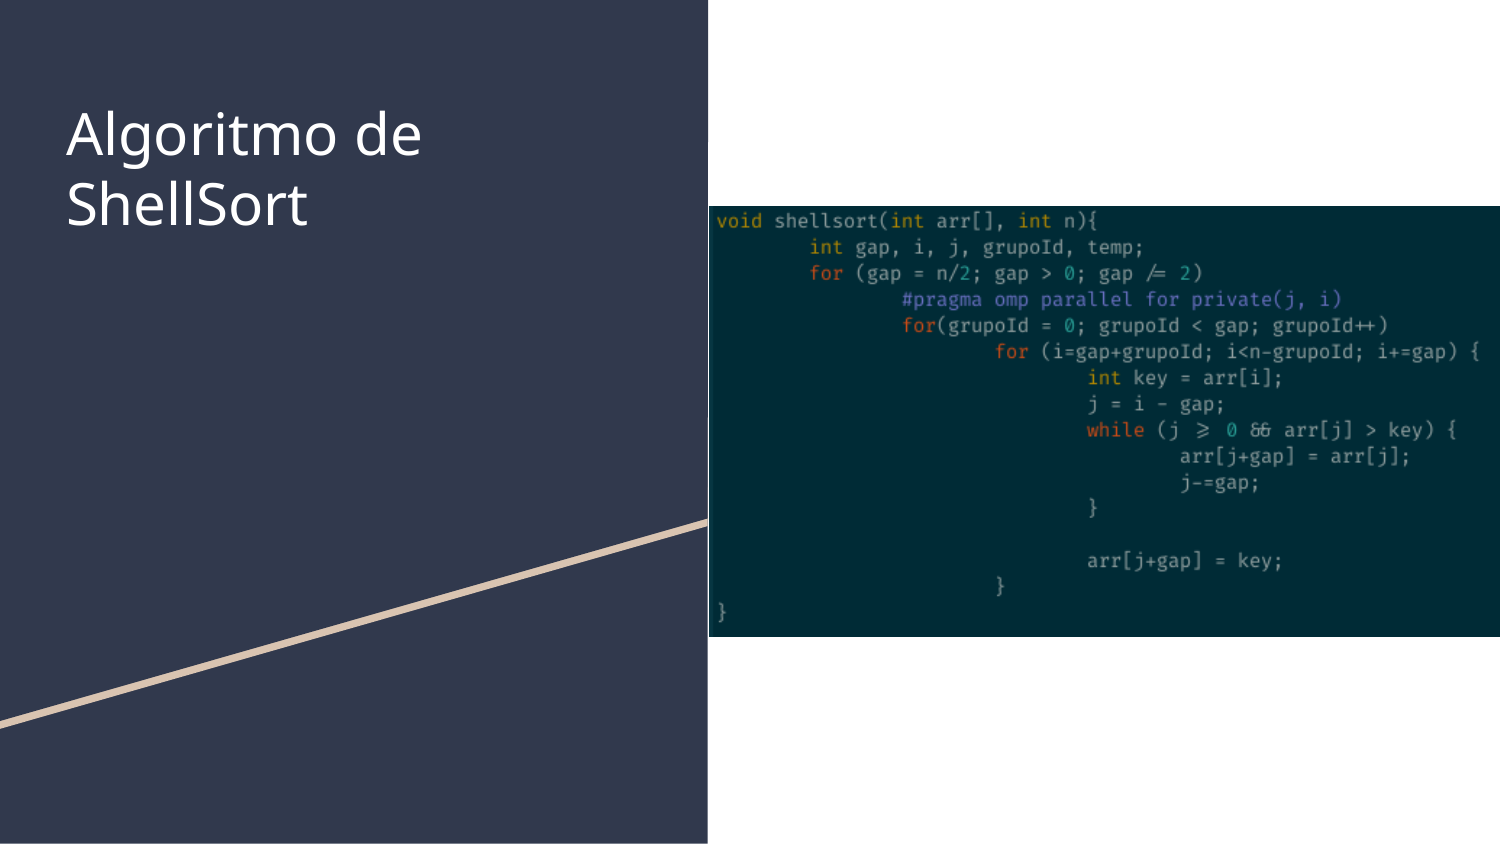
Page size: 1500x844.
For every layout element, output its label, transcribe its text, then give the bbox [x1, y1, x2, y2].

picture [880, 269, 888, 280]
picture [1427, 420, 1433, 439]
picture [1195, 550, 1200, 570]
picture [1216, 559, 1224, 564]
picture [1065, 266, 1075, 279]
picture [1239, 552, 1248, 567]
picture [1136, 395, 1143, 410]
picture [1193, 321, 1201, 331]
picture [915, 215, 923, 228]
picture [1425, 347, 1433, 358]
picture [1193, 295, 1202, 310]
picture [1042, 215, 1050, 228]
picture [1101, 291, 1107, 306]
picture [1100, 373, 1108, 384]
picture [1158, 295, 1167, 306]
picture [892, 269, 901, 284]
picture [1147, 321, 1155, 332]
picture [1390, 348, 1398, 358]
picture [799, 217, 807, 228]
picture [903, 216, 911, 227]
picture [1251, 422, 1271, 437]
picture [1135, 369, 1144, 384]
picture [1402, 426, 1410, 436]
picture [998, 576, 1004, 596]
picture [1274, 452, 1283, 467]
picture [1135, 552, 1142, 571]
picture [1218, 446, 1223, 465]
picture [1450, 342, 1456, 361]
picture [1228, 478, 1236, 489]
picture [1194, 452, 1202, 462]
picture [1066, 217, 1074, 227]
picture [1087, 421, 1108, 436]
picture [811, 265, 818, 279]
picture [1123, 269, 1132, 284]
picture [996, 269, 1005, 284]
picture [1008, 269, 1016, 280]
picture [1125, 550, 1130, 570]
picture [915, 321, 924, 332]
picture [1239, 321, 1248, 336]
picture [1286, 321, 1305, 332]
picture [776, 218, 784, 228]
picture [996, 295, 1028, 310]
picture [1171, 421, 1177, 440]
picture [1239, 295, 1247, 306]
picture [1216, 478, 1225, 493]
picture [1112, 321, 1131, 332]
picture [1392, 446, 1397, 465]
picture [1367, 425, 1375, 436]
picture [1332, 452, 1340, 462]
picture [1228, 296, 1234, 305]
picture [1113, 421, 1120, 436]
picture [950, 295, 981, 310]
picture [1019, 269, 1028, 284]
picture [811, 212, 818, 228]
picture [1380, 316, 1386, 334]
picture [1193, 344, 1201, 358]
picture [868, 243, 876, 254]
picture [834, 269, 843, 279]
picture [1089, 556, 1097, 567]
picture [1170, 347, 1178, 358]
picture [1147, 291, 1154, 305]
picture [1193, 401, 1201, 410]
picture [1322, 295, 1328, 306]
picture [1100, 243, 1132, 258]
picture [1112, 372, 1120, 385]
picture [1251, 451, 1260, 467]
picture [1239, 478, 1248, 493]
picture [986, 211, 991, 230]
picture [1031, 216, 1039, 227]
picture [916, 243, 920, 253]
picture [892, 212, 900, 227]
picture [1090, 395, 1096, 414]
picture [718, 216, 727, 227]
picture [1205, 452, 1214, 462]
picture [1181, 556, 1190, 571]
picture [962, 217, 970, 227]
picture [1158, 347, 1167, 362]
picture [1089, 291, 1096, 306]
picture [950, 321, 959, 336]
picture [938, 269, 946, 279]
picture [1251, 369, 1259, 384]
picture [1100, 321, 1109, 336]
picture [1379, 452, 1386, 467]
picture [1042, 295, 1051, 310]
picture [1368, 446, 1373, 465]
picture [1286, 425, 1294, 436]
picture [1264, 368, 1269, 387]
picture [857, 217, 866, 227]
picture [1066, 295, 1074, 306]
picture [938, 218, 946, 227]
picture [903, 292, 912, 305]
picture [1112, 295, 1120, 306]
picture [1112, 556, 1121, 567]
picture [1077, 347, 1086, 362]
picture [1344, 452, 1353, 462]
picture [1158, 556, 1167, 571]
picture [950, 264, 958, 280]
picture [1436, 347, 1445, 362]
picture [1181, 452, 1189, 463]
picture [1263, 295, 1271, 306]
picture [903, 317, 912, 332]
picture [1298, 426, 1302, 436]
picture [1239, 347, 1247, 357]
picture [1251, 556, 1259, 567]
picture [1020, 212, 1027, 227]
picture [1356, 452, 1364, 462]
picture [753, 212, 761, 227]
picture [1122, 421, 1131, 437]
picture [1216, 321, 1225, 336]
picture [1065, 318, 1074, 332]
picture [1413, 347, 1422, 362]
picture [1472, 341, 1478, 361]
picture [1158, 421, 1164, 432]
picture [915, 295, 924, 310]
picture [996, 321, 1005, 332]
picture [950, 243, 957, 258]
picture [880, 212, 886, 230]
picture [1089, 211, 1096, 230]
picture [1183, 478, 1189, 491]
picture [729, 216, 739, 228]
picture [1135, 347, 1144, 358]
picture [961, 321, 970, 332]
picture [868, 269, 878, 284]
picture [1031, 243, 1040, 253]
picture [1332, 318, 1340, 332]
picture [1263, 452, 1271, 463]
picture [1170, 556, 1178, 567]
picture [1135, 321, 1144, 336]
picture [1344, 317, 1352, 332]
picture [1322, 420, 1327, 439]
picture [1286, 347, 1305, 358]
picture [1198, 430, 1208, 438]
picture [1228, 373, 1237, 384]
picture [1379, 343, 1386, 358]
picture [1100, 347, 1109, 362]
picture [1182, 344, 1189, 358]
picture [1251, 347, 1259, 358]
picture [984, 321, 993, 336]
picture [1181, 266, 1189, 279]
picture [1054, 239, 1062, 253]
picture [880, 243, 889, 258]
picture [1159, 318, 1166, 332]
picture [1019, 317, 1027, 332]
picture [869, 215, 876, 228]
picture [787, 213, 795, 227]
picture [996, 343, 1005, 358]
picture [1356, 322, 1375, 330]
picture [1195, 263, 1201, 282]
picture [1287, 295, 1293, 308]
picture [1263, 557, 1271, 571]
picture [1239, 453, 1248, 462]
picture [1089, 369, 1097, 384]
picture [1228, 321, 1236, 332]
picture [1112, 269, 1120, 280]
picture [1008, 318, 1015, 332]
picture [1197, 423, 1208, 430]
picture [857, 264, 863, 282]
picture [1101, 556, 1109, 567]
picture [938, 295, 946, 306]
picture [1344, 343, 1352, 358]
picture [1147, 373, 1155, 384]
picture [1019, 347, 1028, 358]
picture [1309, 454, 1317, 459]
picture [1241, 368, 1246, 387]
picture [1309, 347, 1329, 362]
picture [927, 316, 944, 334]
picture [741, 212, 749, 227]
picture [1449, 420, 1455, 439]
picture [1008, 347, 1016, 359]
picture [1090, 498, 1096, 517]
picture [1216, 373, 1225, 384]
picture [1100, 269, 1109, 284]
picture [984, 242, 994, 258]
picture [834, 241, 842, 255]
picture [719, 603, 726, 622]
picture [1309, 426, 1318, 436]
picture [1054, 343, 1062, 358]
picture [1309, 321, 1329, 336]
picture [1124, 291, 1130, 306]
picture [822, 269, 831, 279]
picture [1181, 399, 1191, 414]
picture [961, 266, 969, 279]
picture [1228, 422, 1237, 437]
picture [1112, 402, 1120, 407]
picture [1205, 399, 1213, 414]
picture [1123, 347, 1133, 362]
picture [1043, 343, 1048, 360]
picture [1043, 269, 1050, 279]
picture [1205, 295, 1213, 306]
picture [1333, 425, 1339, 440]
picture [1112, 348, 1120, 357]
picture [1079, 211, 1085, 230]
picture [1170, 318, 1178, 332]
picture [1147, 557, 1155, 567]
picture [997, 243, 1005, 253]
picture [822, 212, 829, 228]
title Algoritmo de ShellSort [51, 82, 660, 494]
picture [927, 295, 935, 306]
picture [1170, 295, 1179, 306]
picture [1414, 426, 1422, 440]
picture [1043, 240, 1050, 253]
picture [974, 211, 979, 230]
picture [1077, 295, 1085, 306]
picture [811, 238, 817, 253]
picture [973, 321, 981, 332]
picture [1159, 374, 1167, 388]
picture [1217, 295, 1223, 306]
picture [857, 242, 866, 258]
picture [822, 242, 830, 253]
picture [1019, 243, 1028, 258]
picture [1251, 294, 1258, 306]
picture [1147, 264, 1165, 282]
picture [1332, 344, 1340, 358]
picture [950, 217, 959, 227]
picture [1287, 446, 1292, 465]
picture [834, 218, 842, 228]
picture [1089, 241, 1096, 253]
picture [1054, 295, 1062, 306]
picture [1135, 425, 1143, 437]
picture [1228, 452, 1235, 467]
picture [845, 216, 854, 228]
picture [915, 271, 923, 277]
picture [1089, 347, 1097, 358]
picture [1334, 289, 1340, 308]
picture [1274, 347, 1283, 362]
picture [1228, 343, 1236, 358]
picture [1345, 420, 1350, 439]
picture [1205, 373, 1213, 384]
picture [1274, 321, 1283, 336]
picture [1147, 348, 1155, 358]
picture [1390, 422, 1398, 436]
